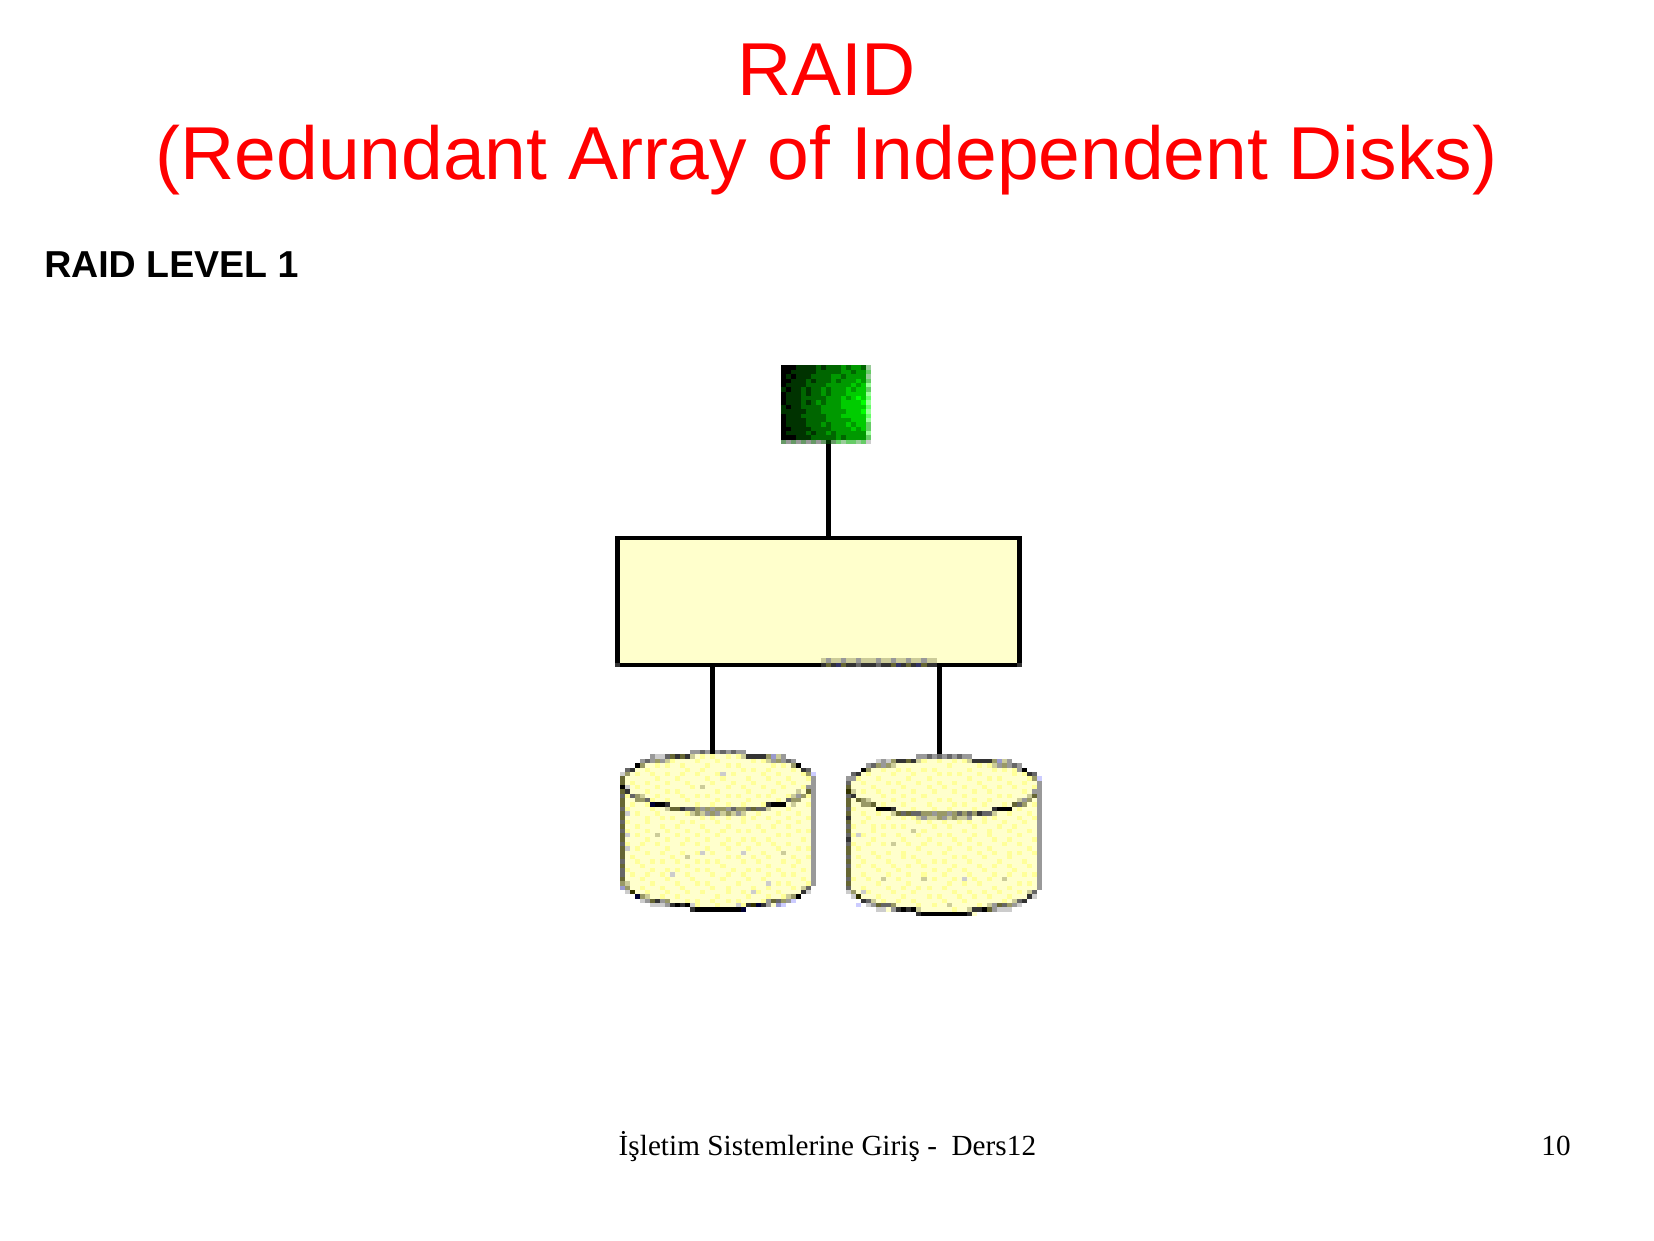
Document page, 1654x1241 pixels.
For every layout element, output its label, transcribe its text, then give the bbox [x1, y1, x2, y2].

title RAID (Redundant Array of Independent Disks) [82, 15, 1571, 208]
picture [324, 248, 1329, 1123]
text_box RAID LEVEL 1 [29, 236, 325, 295]
